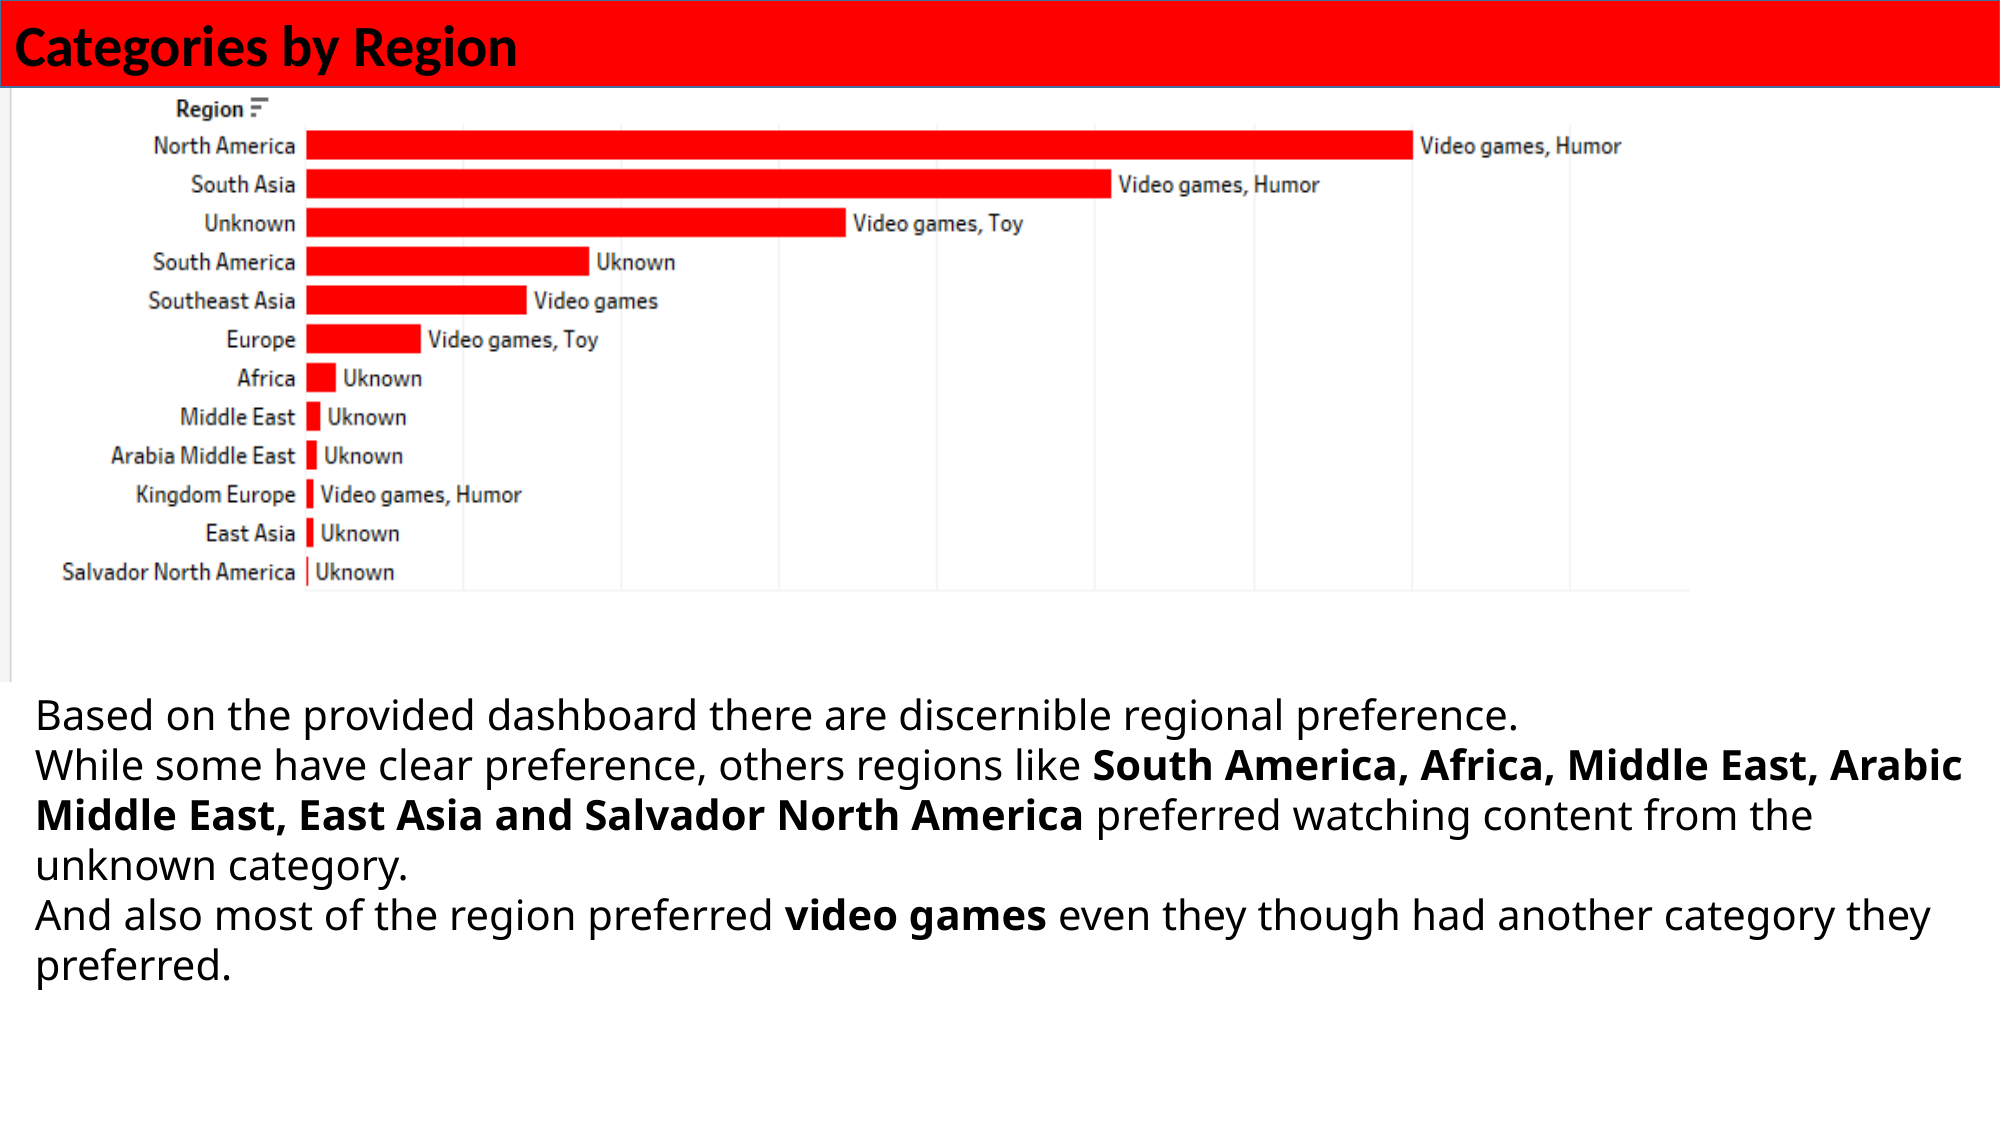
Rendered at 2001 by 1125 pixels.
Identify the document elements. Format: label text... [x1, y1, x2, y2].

picture [0, 87, 1693, 682]
text_box Based on the provided dashboard there are discernible regional preference. While some have clear preference, others regions like South America, Africa, Middle East, Arabic Middle East, East Asia and Salvador North America preferred watching content from the unknown category. And also most of the region preferred video games even they though had another category they preferred. [19, 681, 2000, 899]
text_box Categories by Region [0, 0, 2000, 87]
